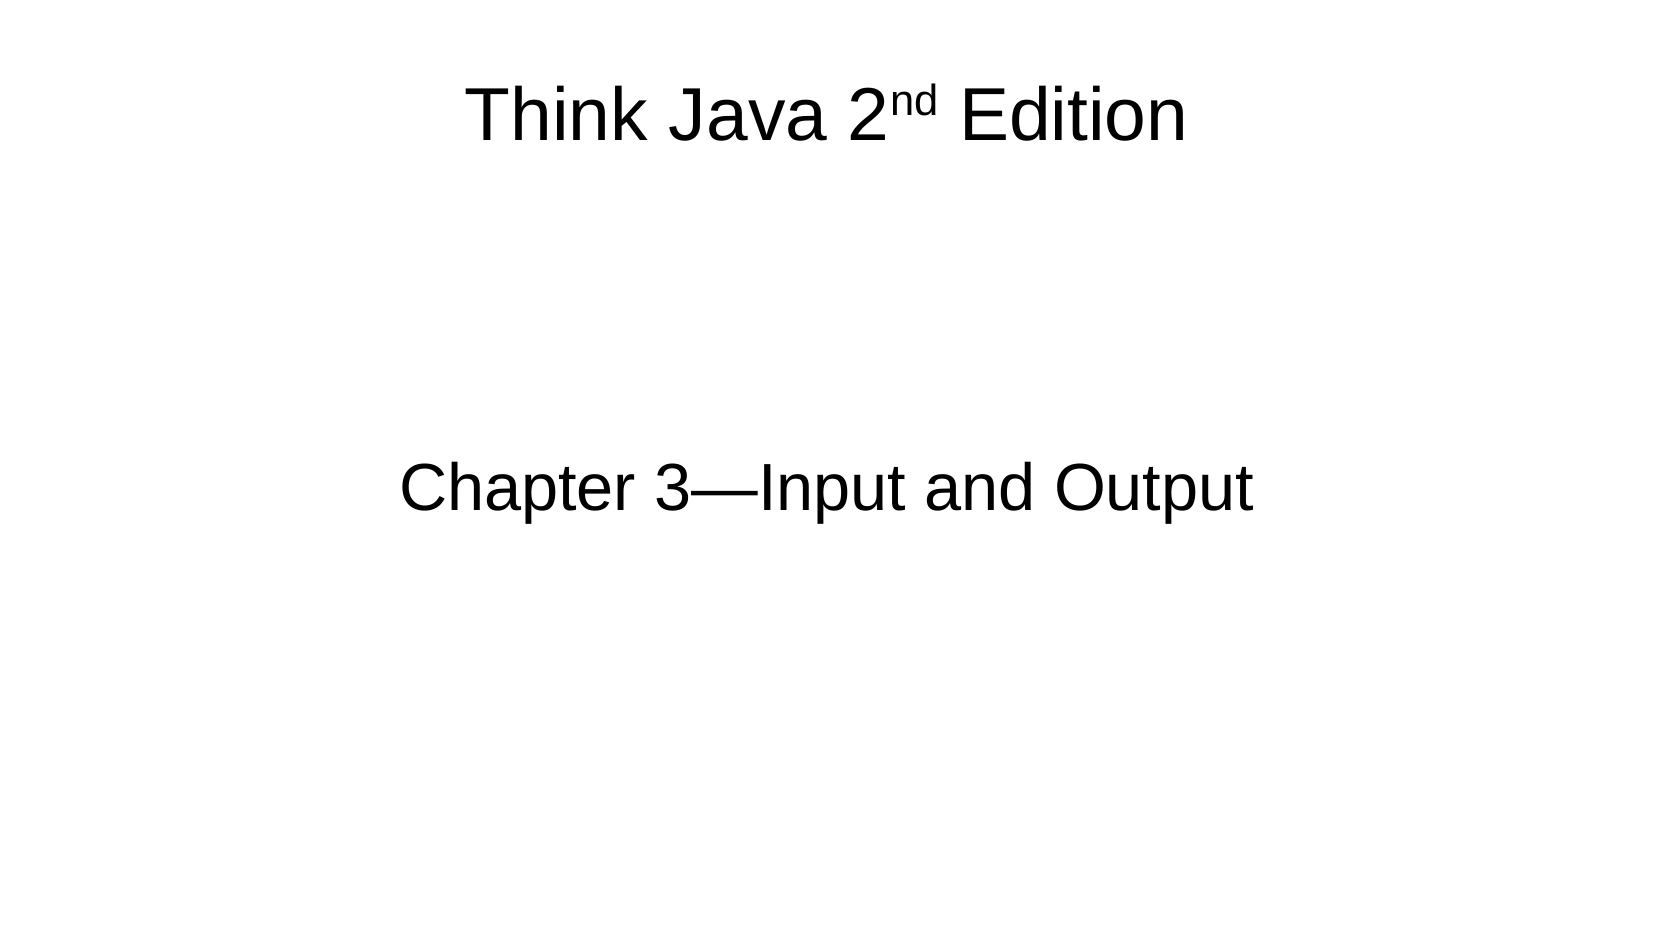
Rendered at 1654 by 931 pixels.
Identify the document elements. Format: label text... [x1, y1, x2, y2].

subtitle Chapter 3—Input and Output [82, 217, 1571, 758]
title Think Java 2nd Edition [82, 37, 1571, 193]
